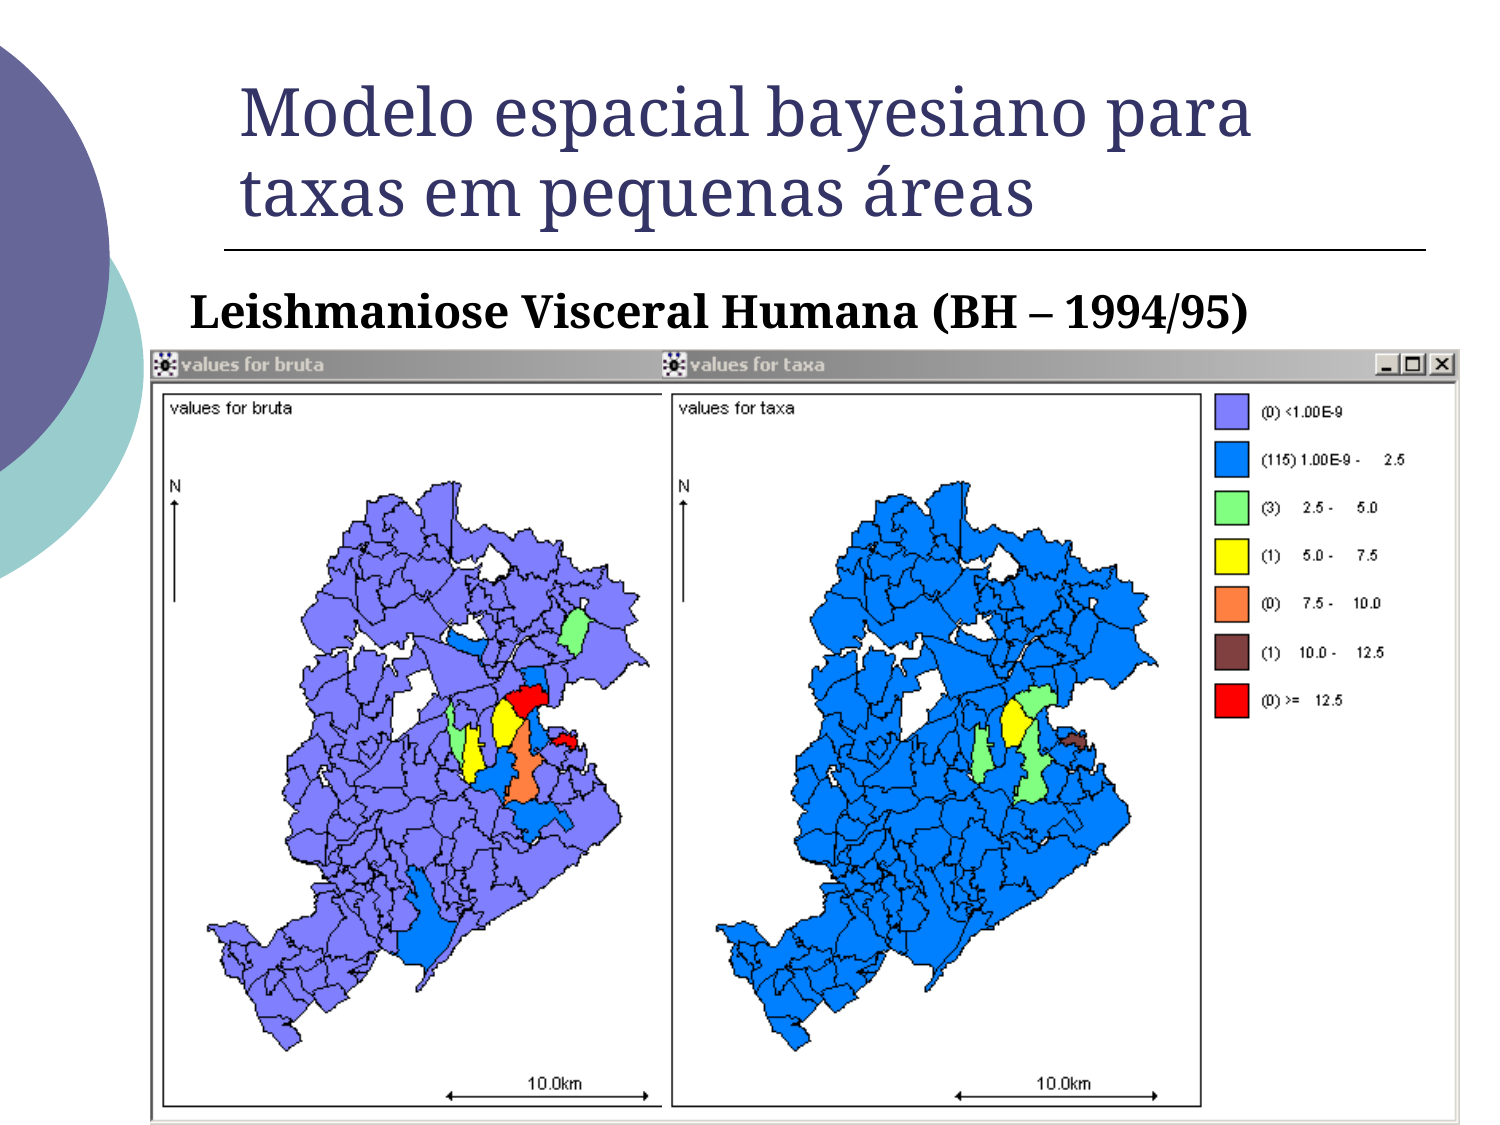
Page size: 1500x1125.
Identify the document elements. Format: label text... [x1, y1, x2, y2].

text_box Leishmaniose Visceral Humana (BH – 1994/95) [174, 275, 1426, 346]
picture [150, 349, 1460, 1125]
title Modelo espacial bayesiano para taxas em pequenas áreas [224, 49, 1325, 237]
